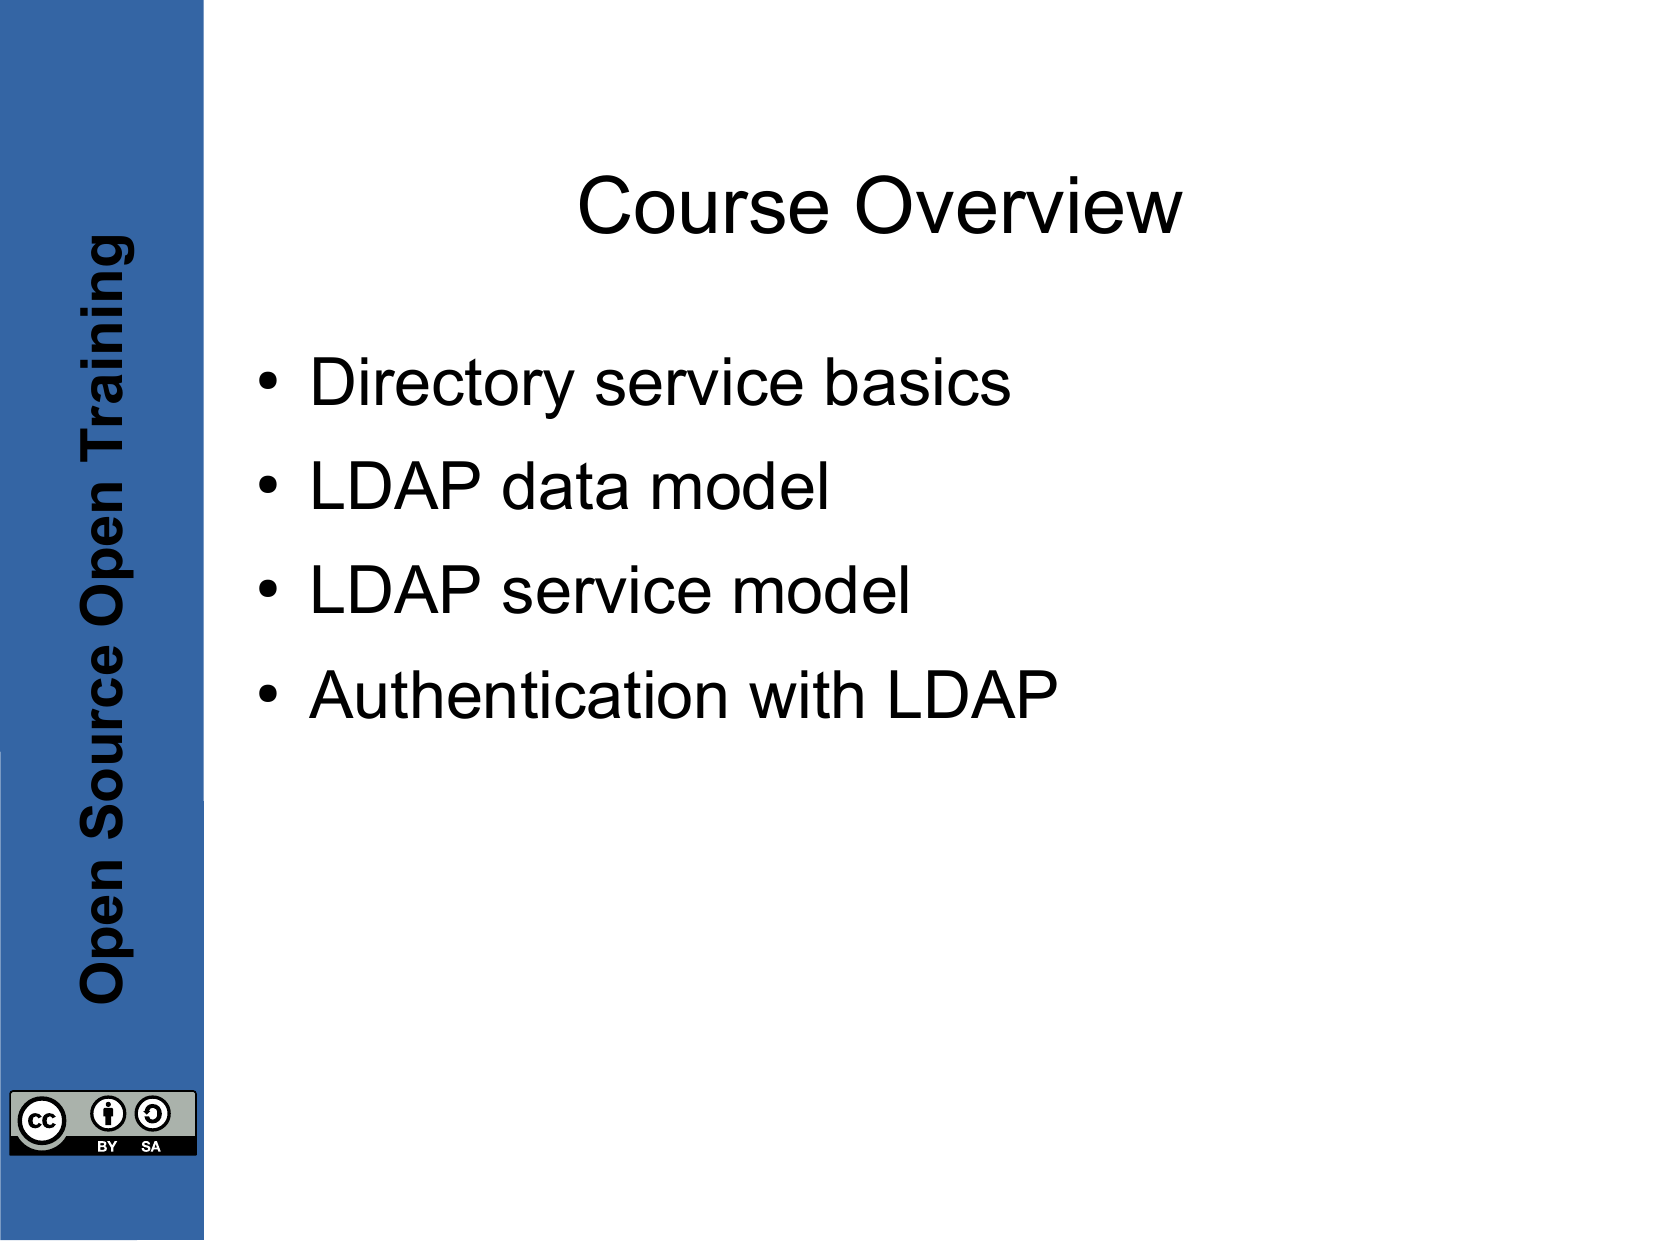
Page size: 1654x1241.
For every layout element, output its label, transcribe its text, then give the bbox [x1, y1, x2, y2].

list Directory service basics LDAP data model LDAP service model Authentication with LDAP [238, 344, 1534, 1127]
title Course Overview [227, 102, 1534, 310]
